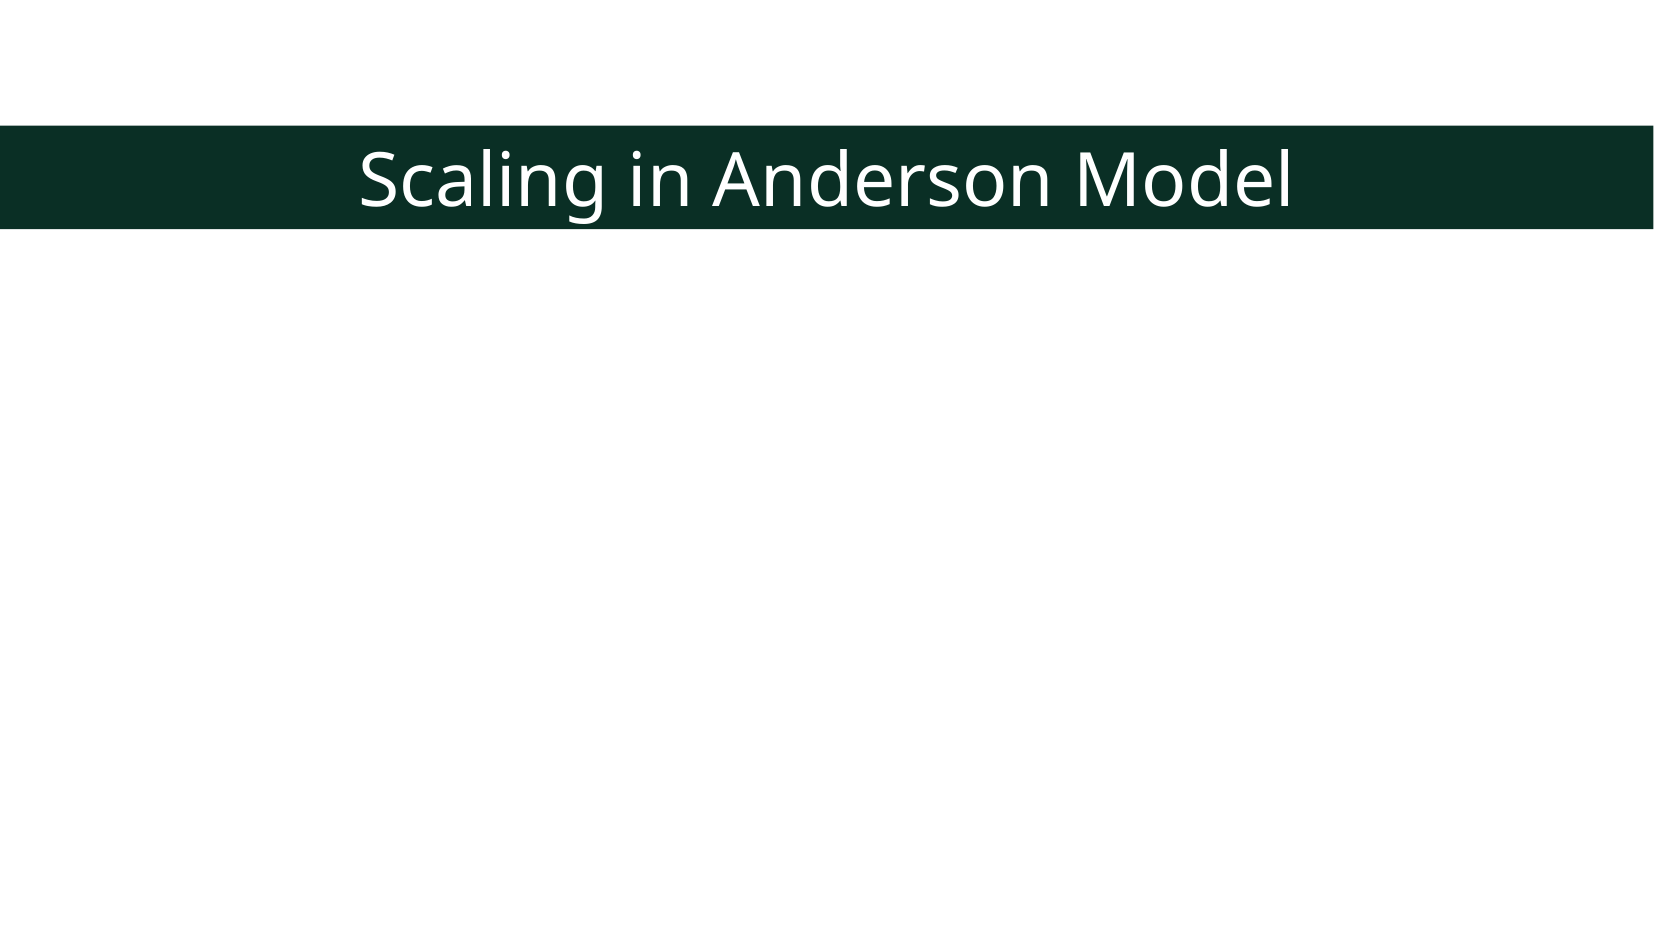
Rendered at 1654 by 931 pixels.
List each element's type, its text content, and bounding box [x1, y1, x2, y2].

title Scaling in Anderson Model [0, 125, 1654, 230]
